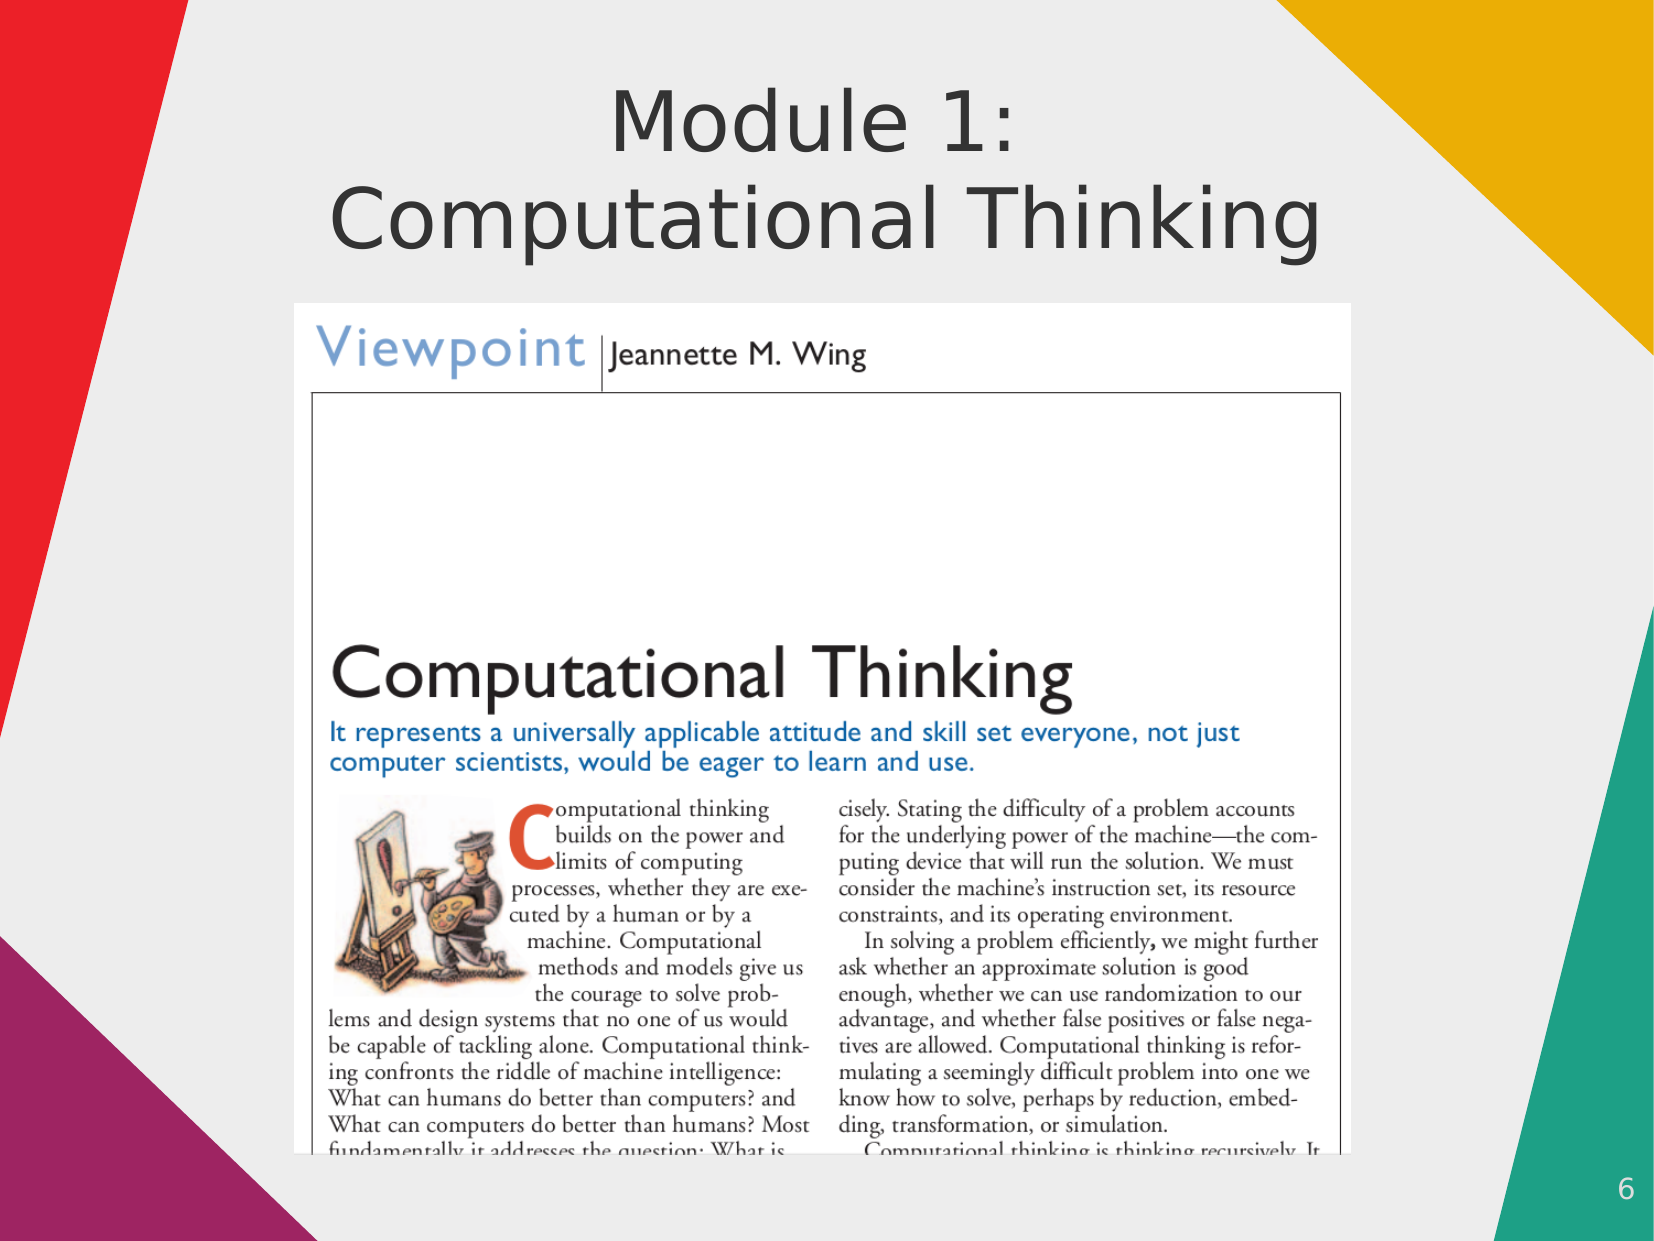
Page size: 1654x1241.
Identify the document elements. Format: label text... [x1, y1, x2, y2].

picture [294, 303, 1351, 1156]
title Module 1: Computational Thinking [114, 73, 1539, 271]
